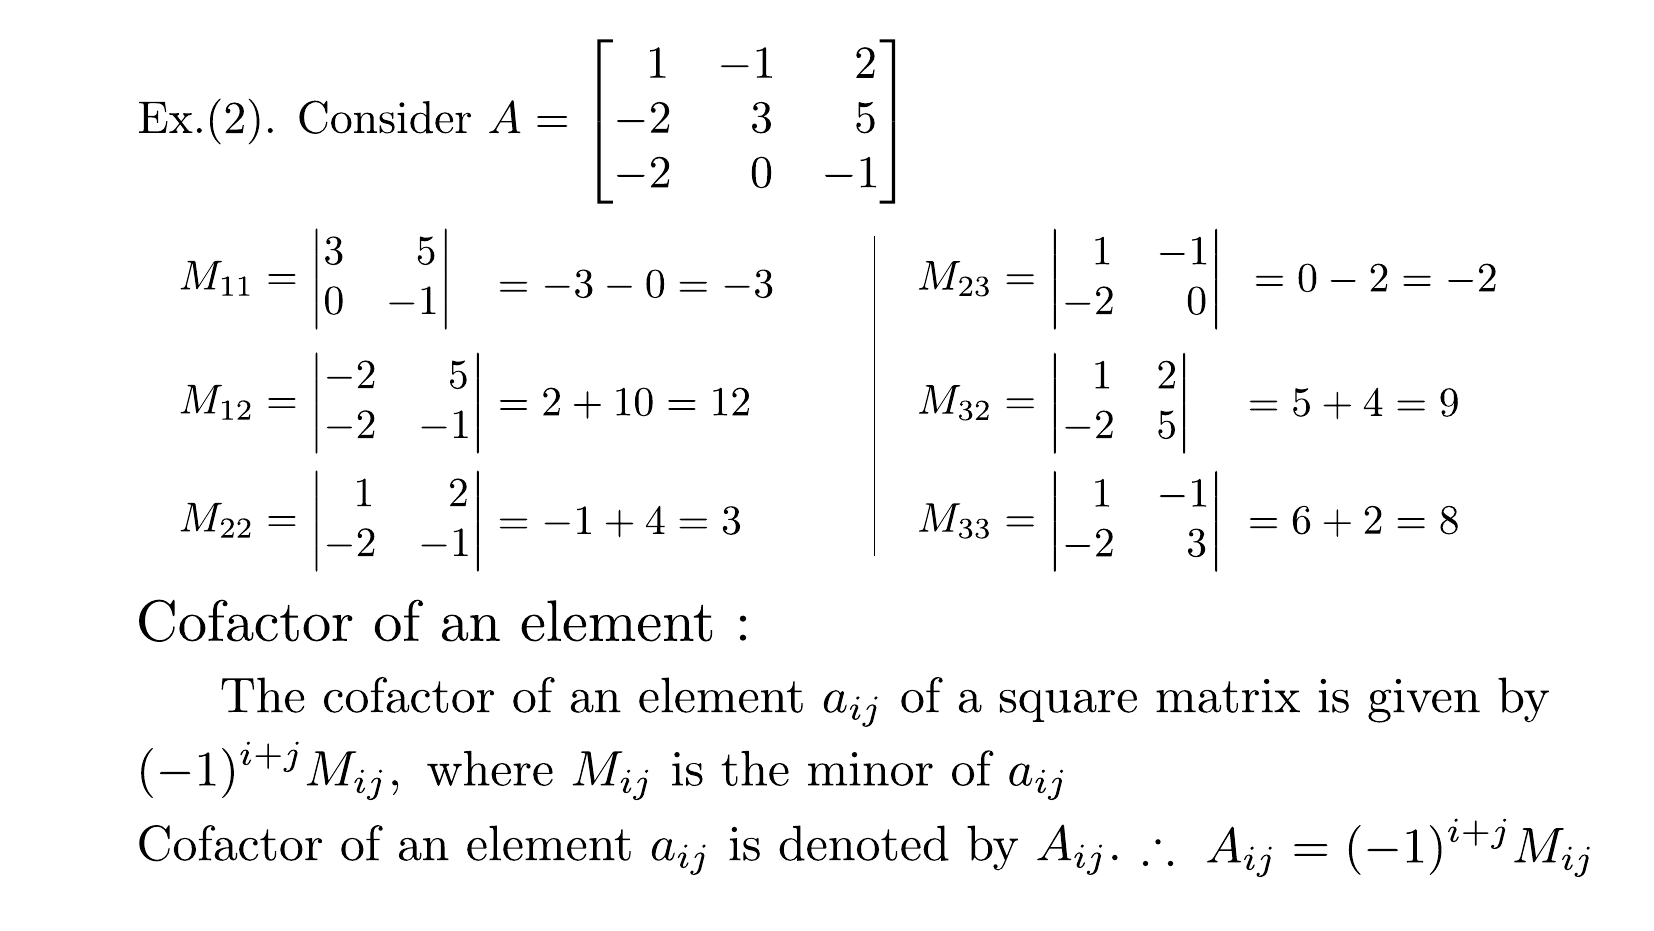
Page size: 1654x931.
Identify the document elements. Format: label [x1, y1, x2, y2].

text_box [1249, 387, 1458, 420]
text_box [918, 470, 1218, 573]
text_box [180, 352, 479, 454]
text_box [138, 741, 1064, 801]
text_box [1142, 818, 1590, 878]
text_box [138, 824, 1118, 875]
text_box [918, 228, 1218, 330]
text_box [918, 352, 1186, 455]
text_box [499, 505, 741, 538]
text_box [139, 39, 896, 204]
text_box [499, 387, 749, 419]
text_box [180, 470, 479, 572]
text_box [1249, 505, 1458, 537]
text_box [180, 228, 447, 330]
text_box [221, 676, 1549, 727]
subtitle [47, 35, 1607, 898]
text_box [499, 269, 773, 299]
text_box [1255, 263, 1496, 293]
text_box [138, 599, 747, 642]
